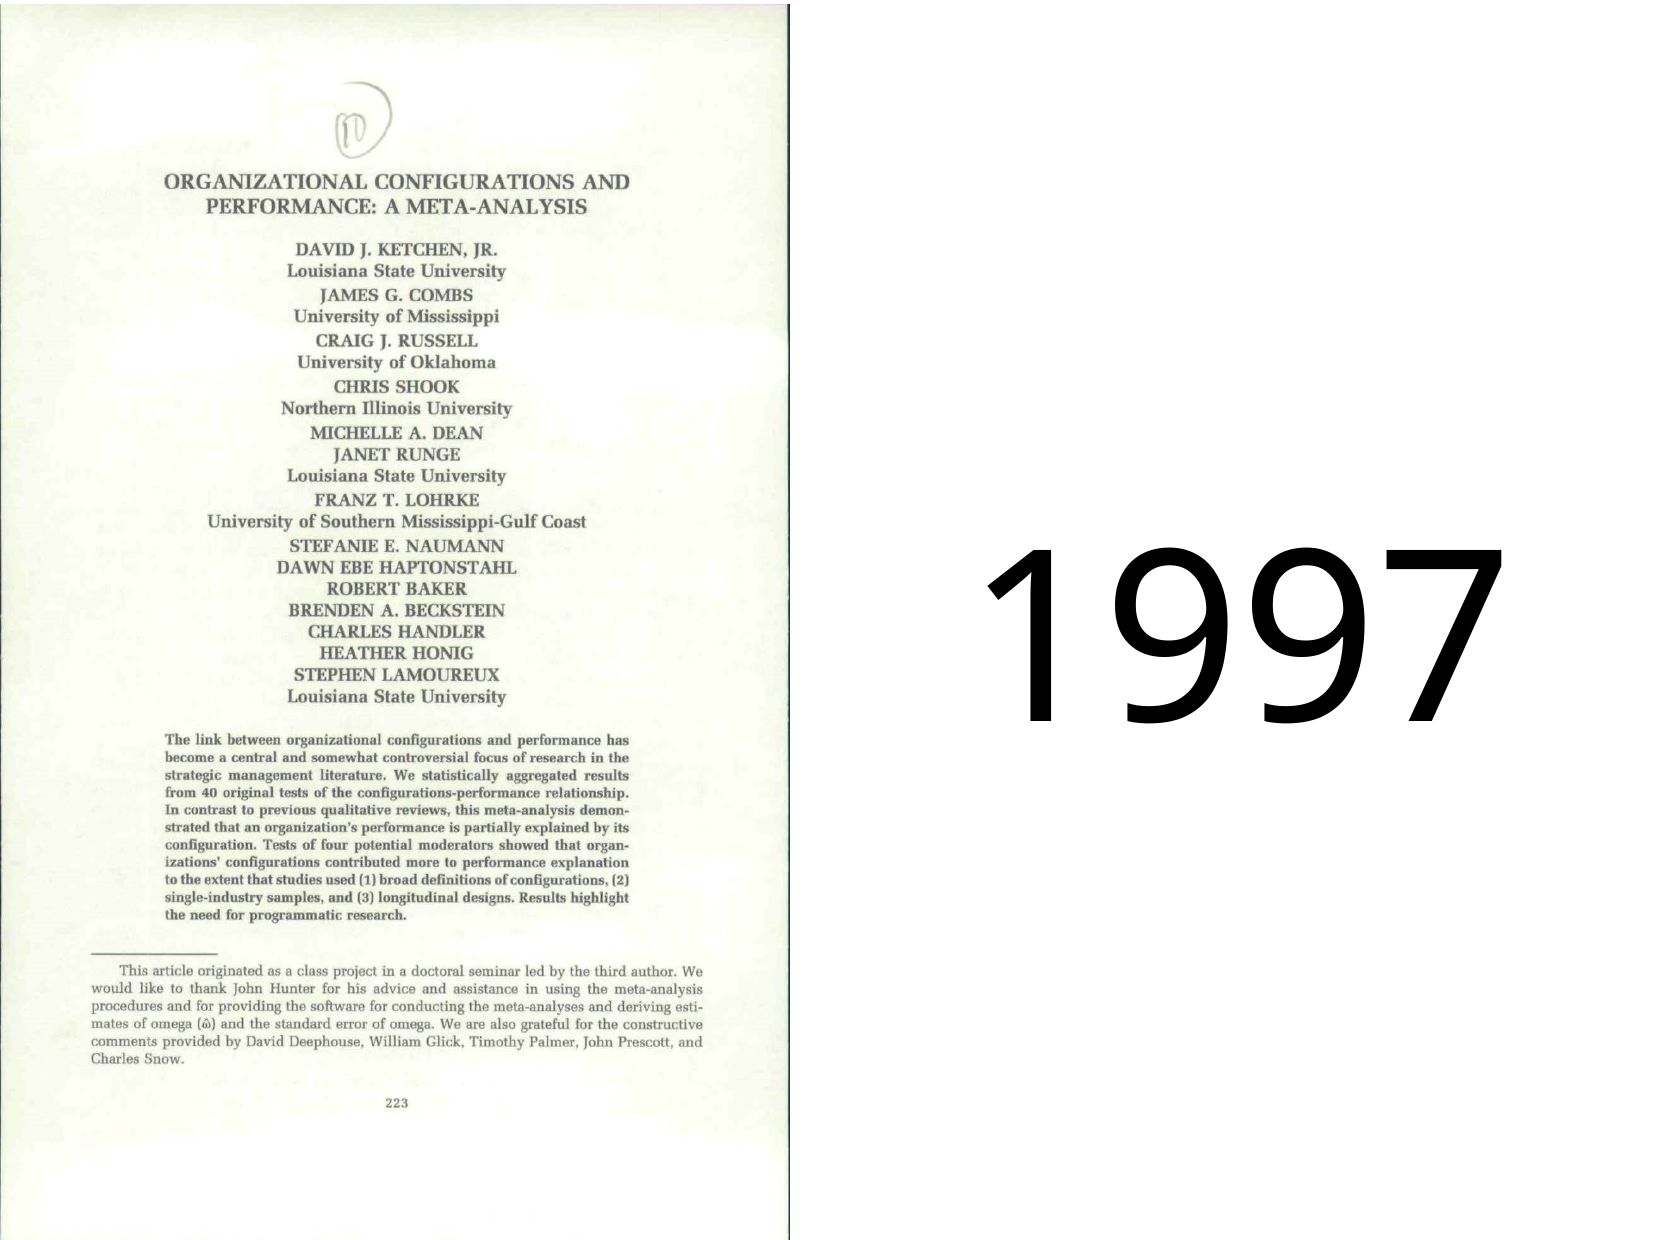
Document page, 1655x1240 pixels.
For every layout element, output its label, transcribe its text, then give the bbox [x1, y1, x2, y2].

picture [0, 4, 790, 1240]
text_box 1997 [951, 474, 1589, 780]
